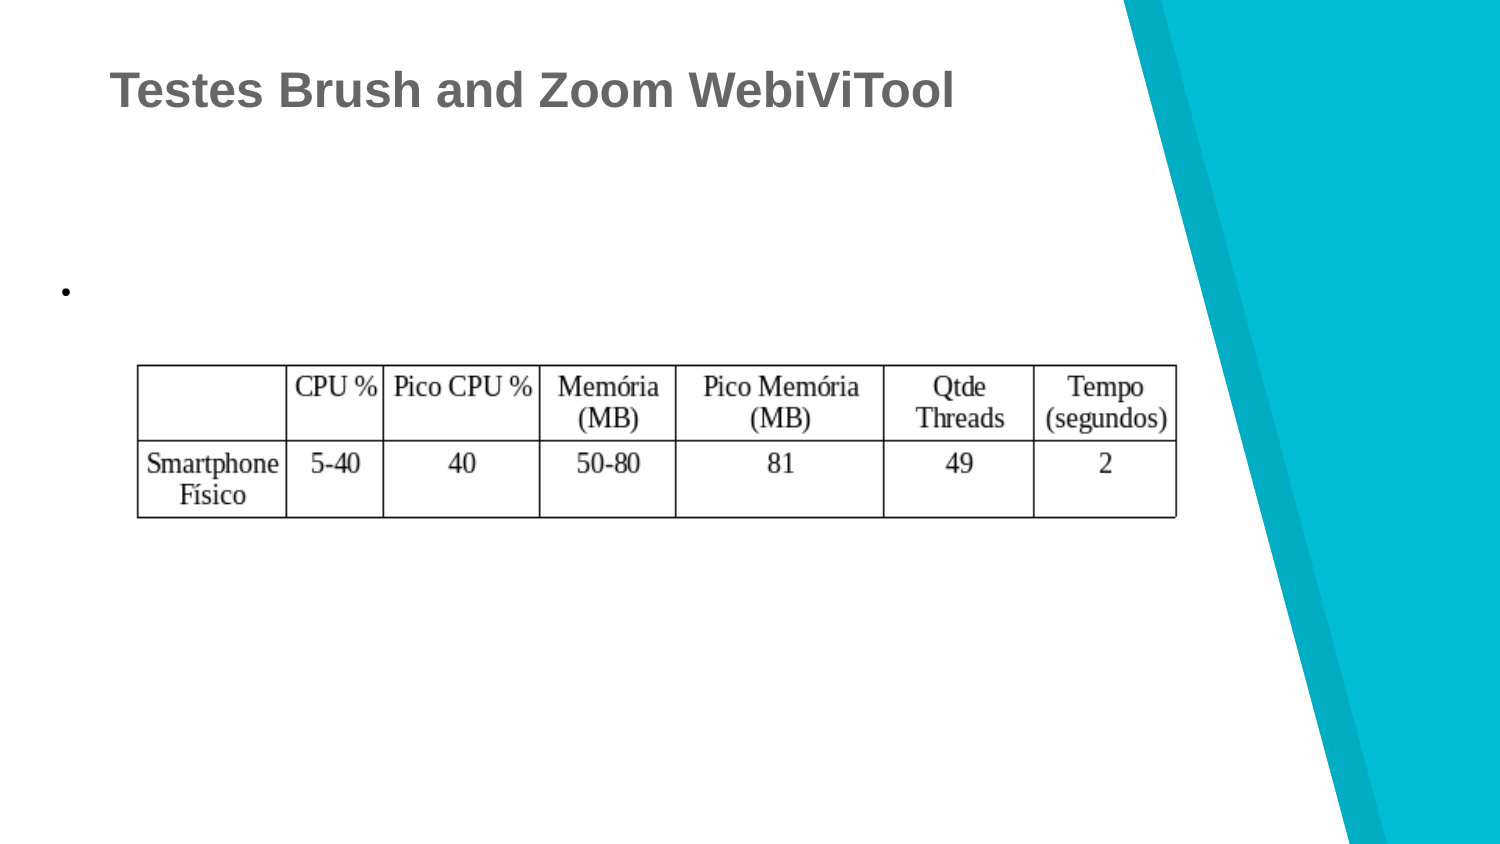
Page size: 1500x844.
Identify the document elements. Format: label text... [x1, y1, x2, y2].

list [43, 106, 1394, 792]
subtitle Testes Brush and Zoom WebiViTool [94, 42, 1394, 106]
picture [106, 354, 1196, 550]
